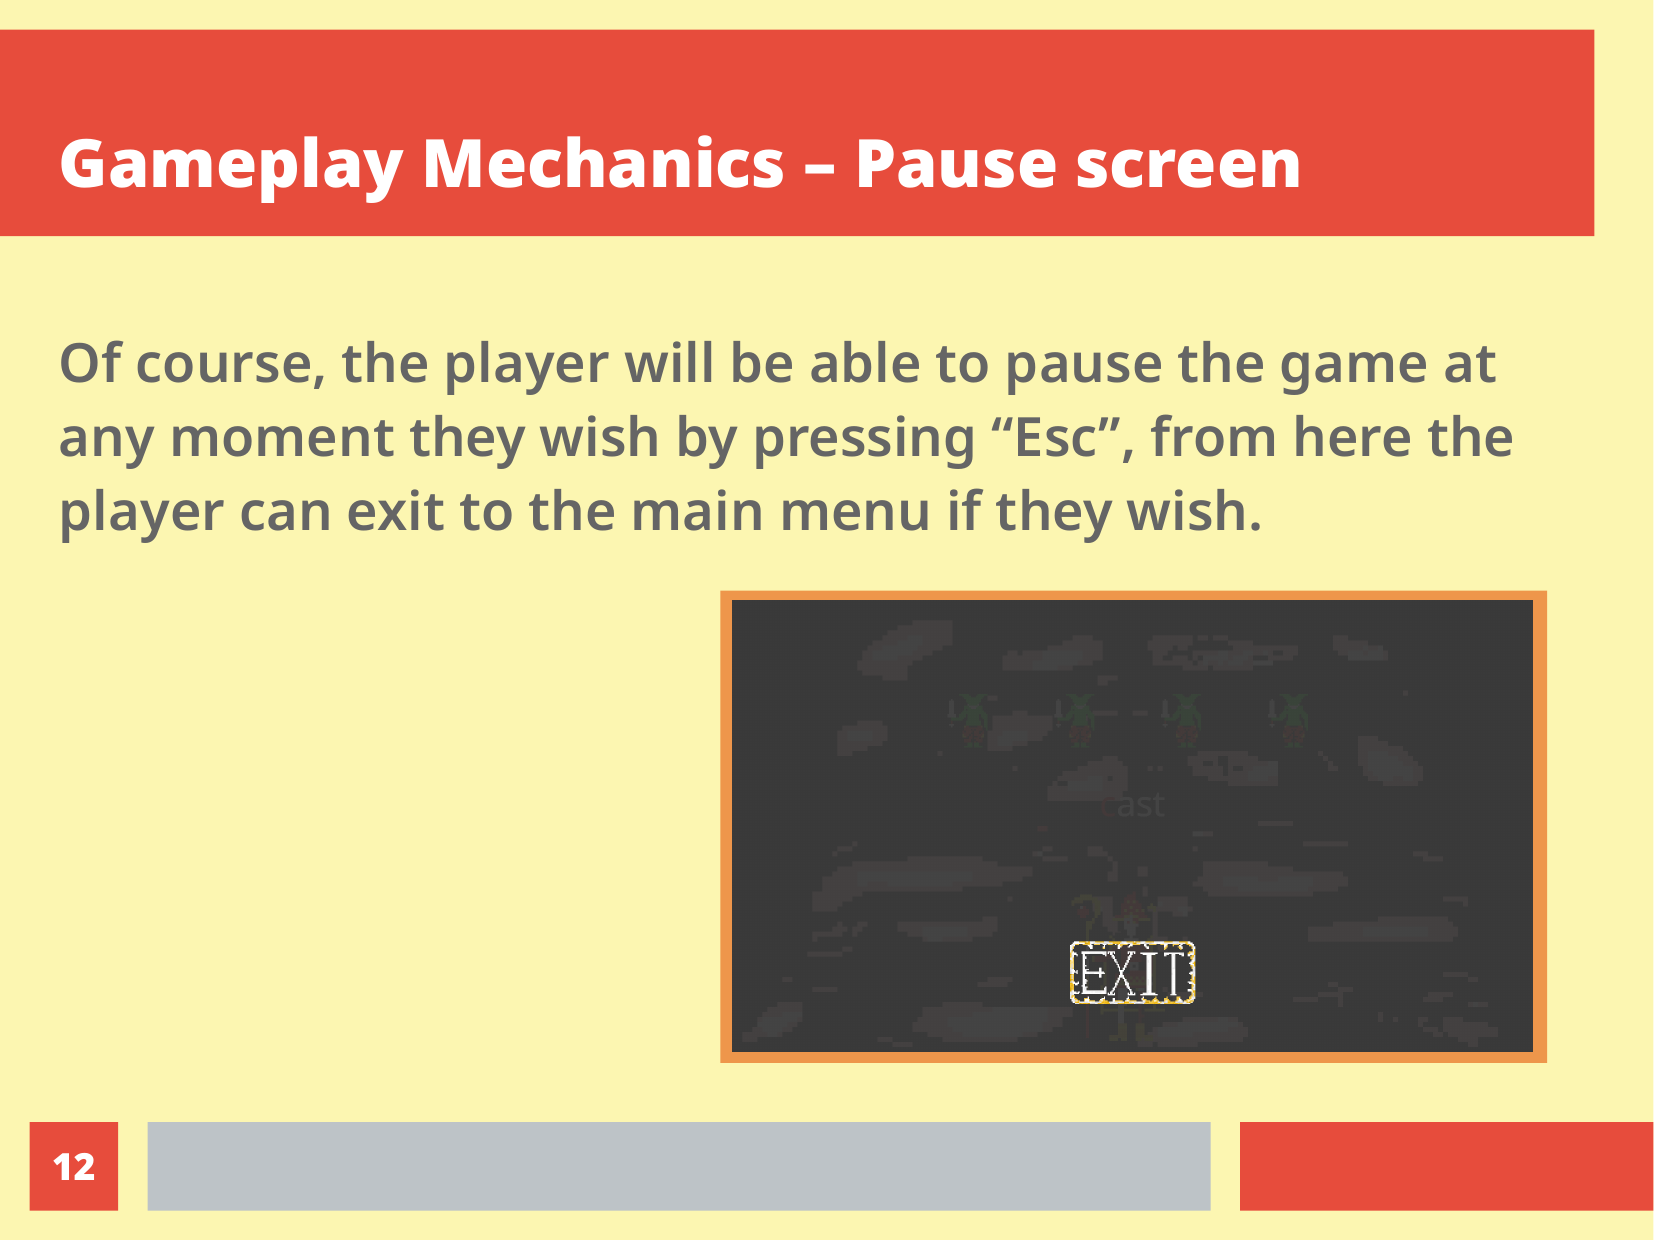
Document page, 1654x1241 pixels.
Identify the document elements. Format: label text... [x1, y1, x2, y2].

picture [732, 600, 1533, 1052]
list Of course, the player will be able to pause the game at any moment they wish by pressing “Esc”, from here the player can exit to the main menu if they wish. [59, 324, 1565, 1093]
title Gameplay Mechanics – Pause screen [59, 59, 1595, 207]
